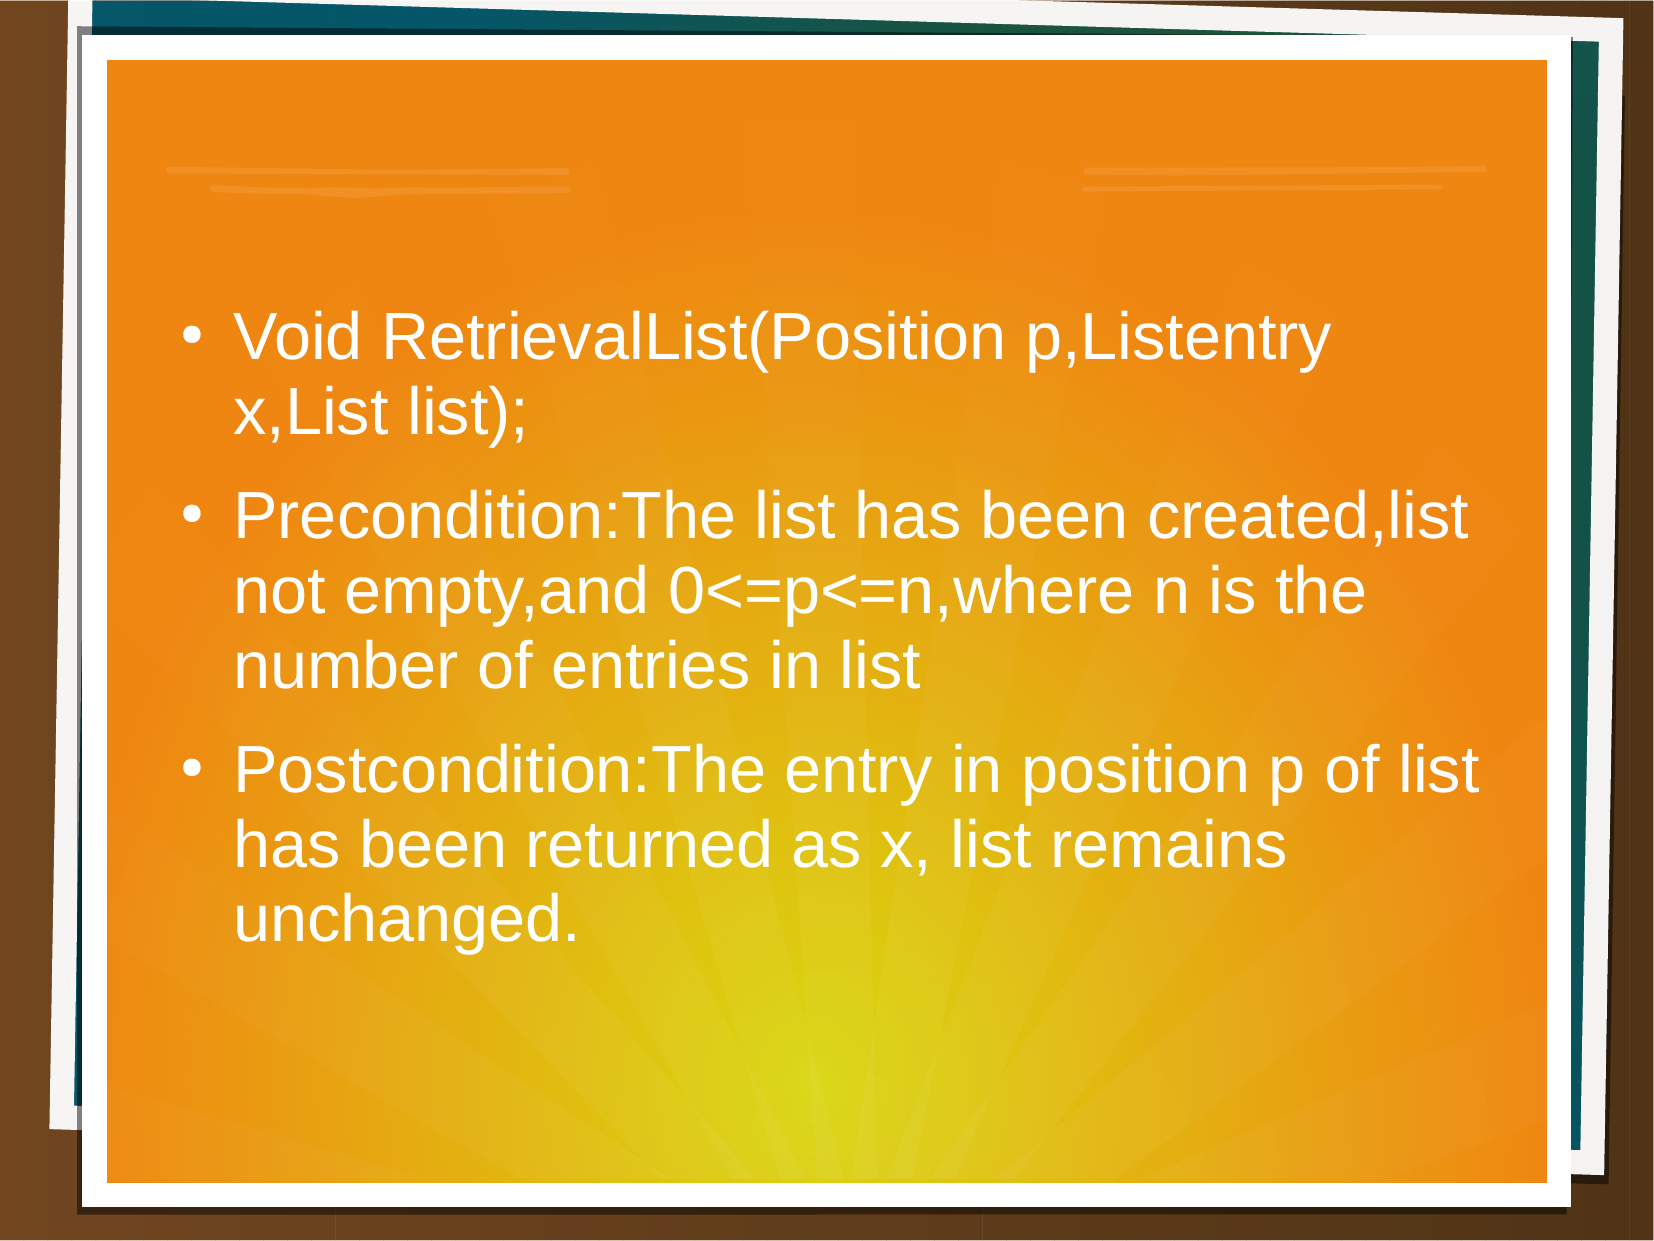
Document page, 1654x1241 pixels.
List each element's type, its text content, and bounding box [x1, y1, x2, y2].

list Void RetrievalList(Position p,Listentry x,List list); Precondition:The list has been created,list not empty,and 0<=p<=n,where n is the number of entries in list Postcondition:The entry in position p of list has been returned as x, list remains unchanged. [162, 299, 1492, 1241]
